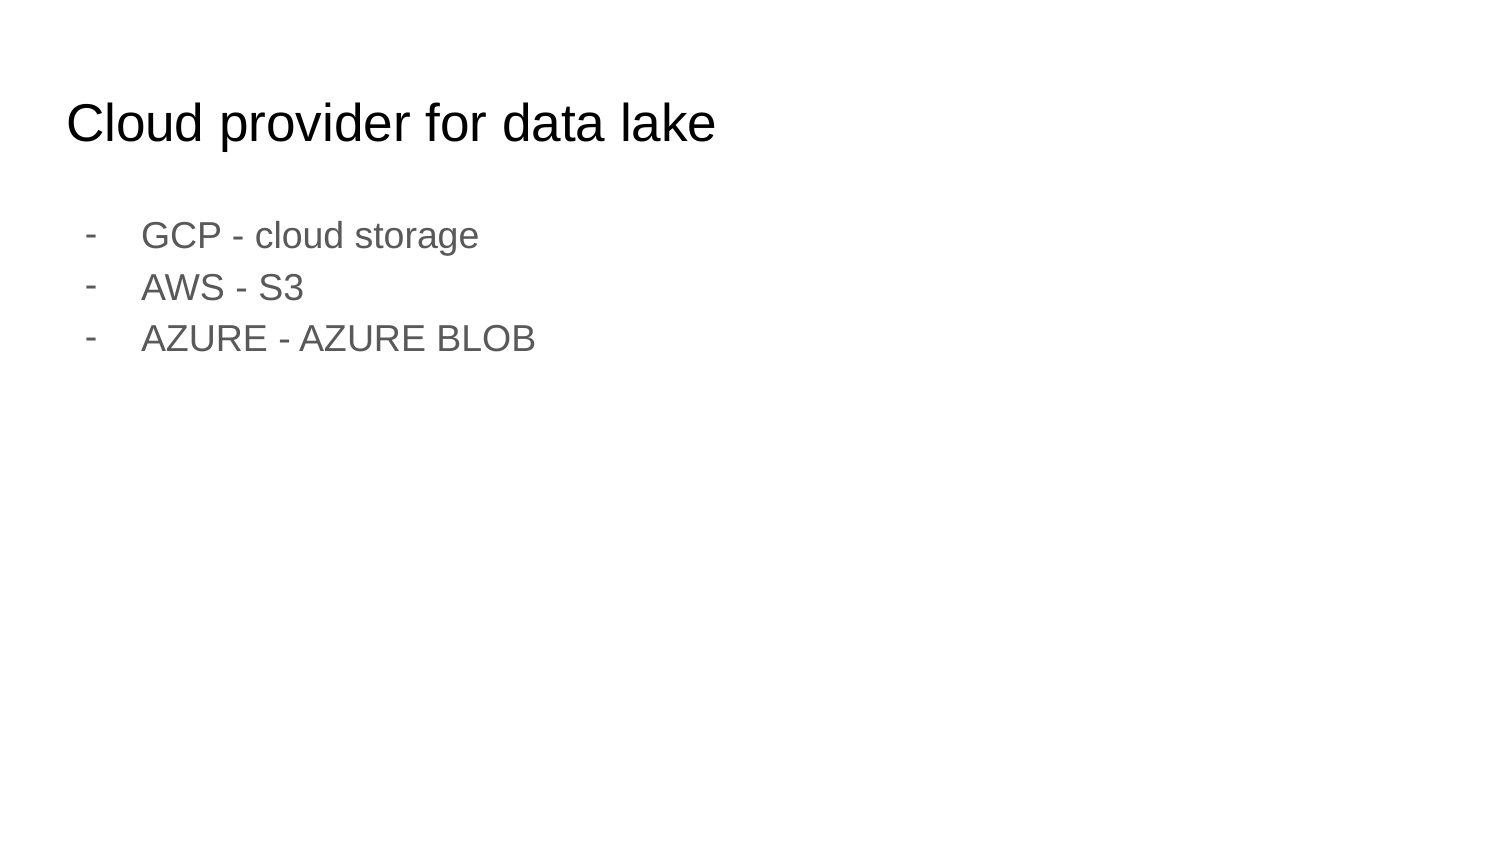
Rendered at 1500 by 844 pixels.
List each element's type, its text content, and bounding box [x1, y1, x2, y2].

title Cloud provider for data lake [51, 72, 1449, 167]
list GCP - cloud storage AWS - S3 AZURE - AZURE BLOB [51, 189, 1449, 750]
